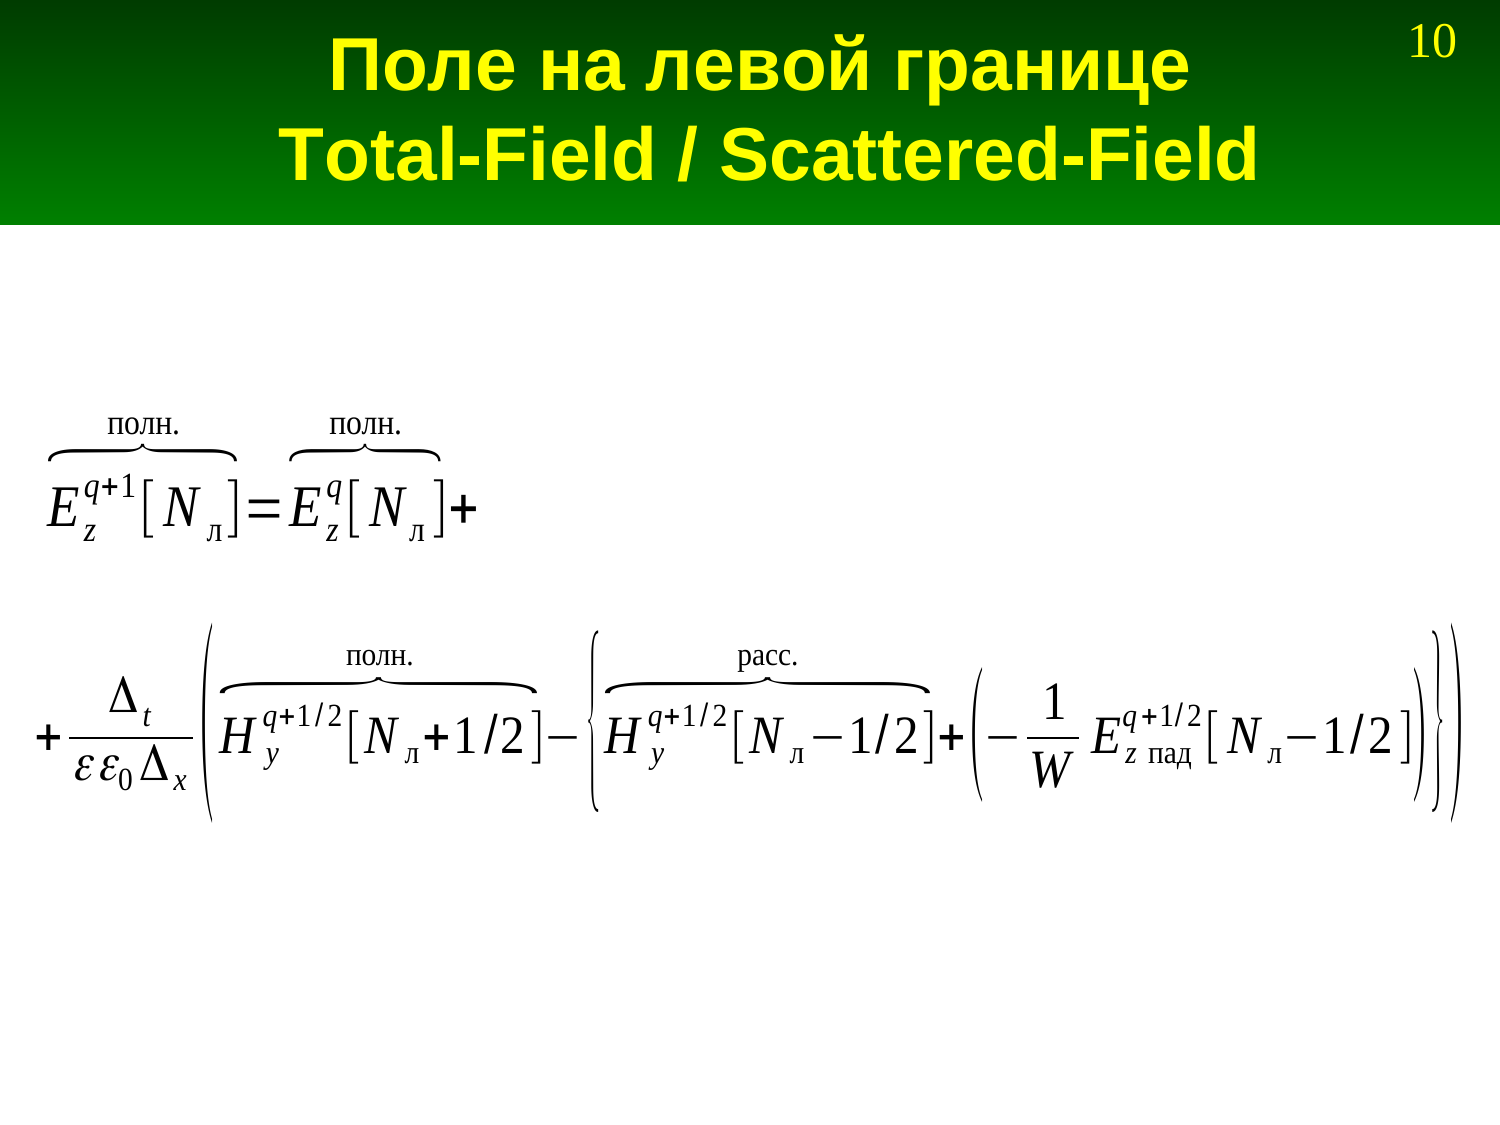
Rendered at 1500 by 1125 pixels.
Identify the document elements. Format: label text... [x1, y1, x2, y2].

title Поле на левой границе Total-Field / Scattered-Field [100, 7, 1441, 204]
chart [30, 401, 495, 549]
chart [19, 618, 1478, 826]
